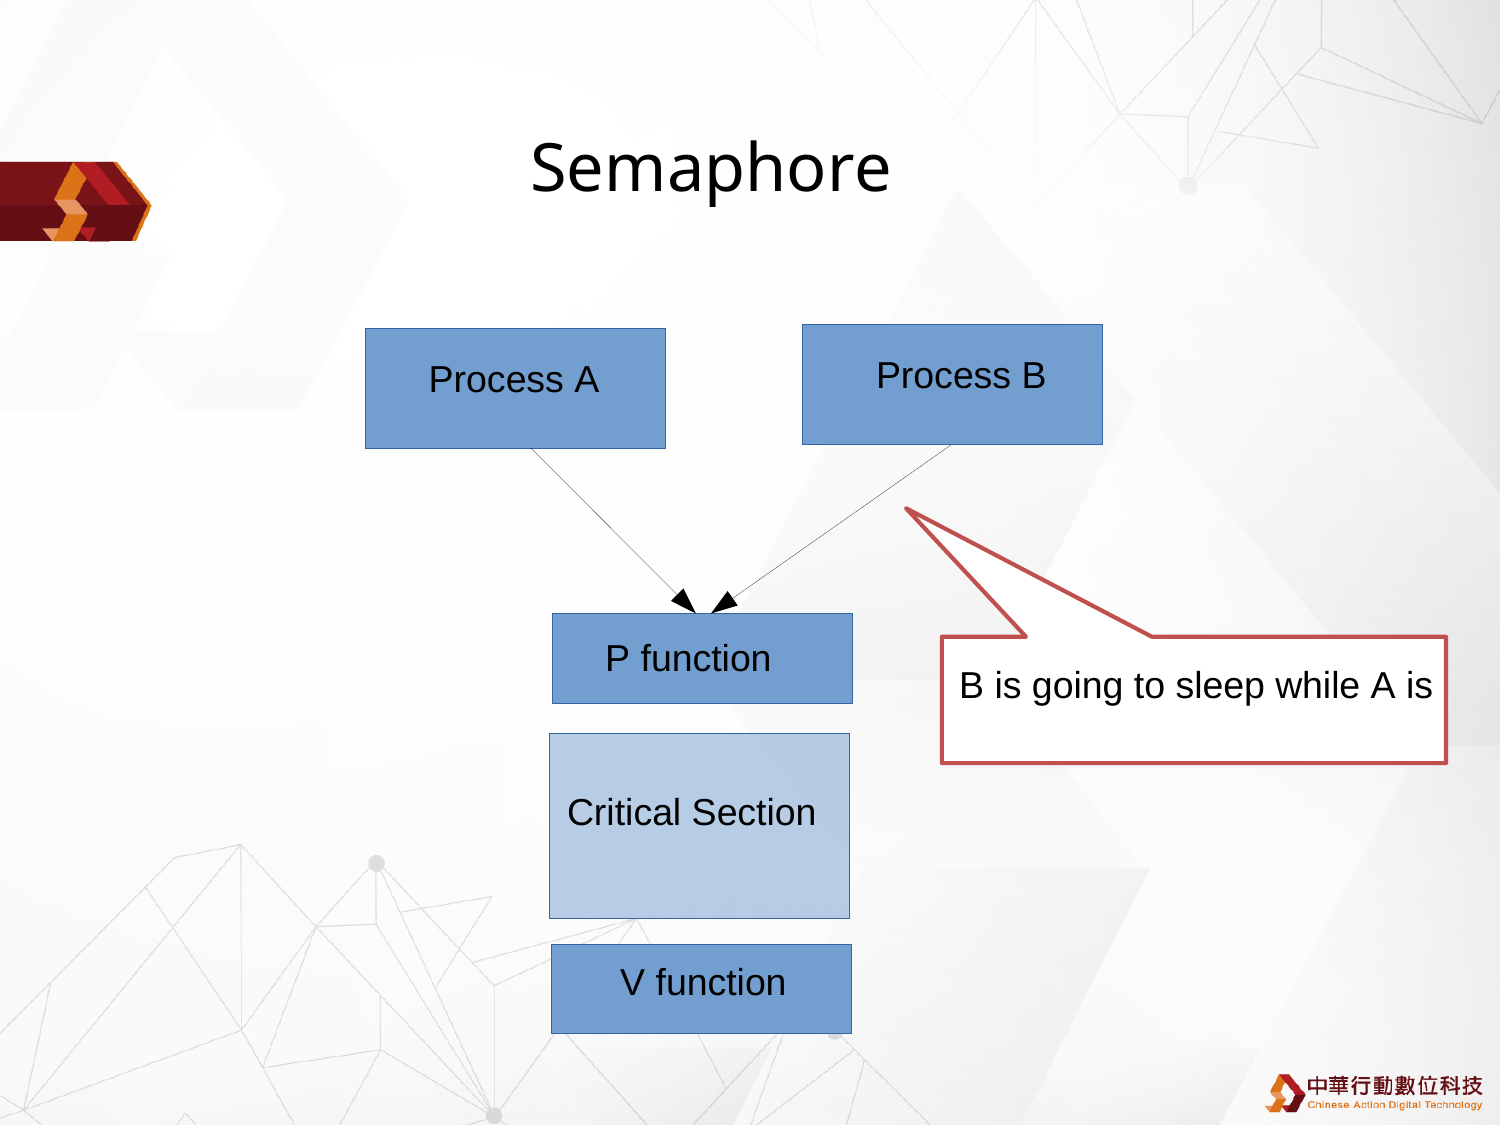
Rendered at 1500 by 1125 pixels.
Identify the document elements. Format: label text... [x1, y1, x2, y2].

text_box [365, 328, 666, 449]
text_box P function [605, 637, 783, 688]
text_box [802, 324, 1103, 445]
text_box Process A [428, 358, 611, 410]
text_box [549, 733, 850, 919]
text_box Process B [875, 354, 1058, 406]
text_box [551, 944, 852, 1034]
text_box Critical Section [567, 791, 828, 842]
text_box Semaphore [530, 120, 961, 204]
text_box [905, 508, 1446, 764]
text_box [552, 613, 853, 704]
text_box B is going to sleep while A is [959, 664, 1444, 715]
picture [0, 0, 1500, 1125]
text_box V function [620, 961, 798, 1009]
